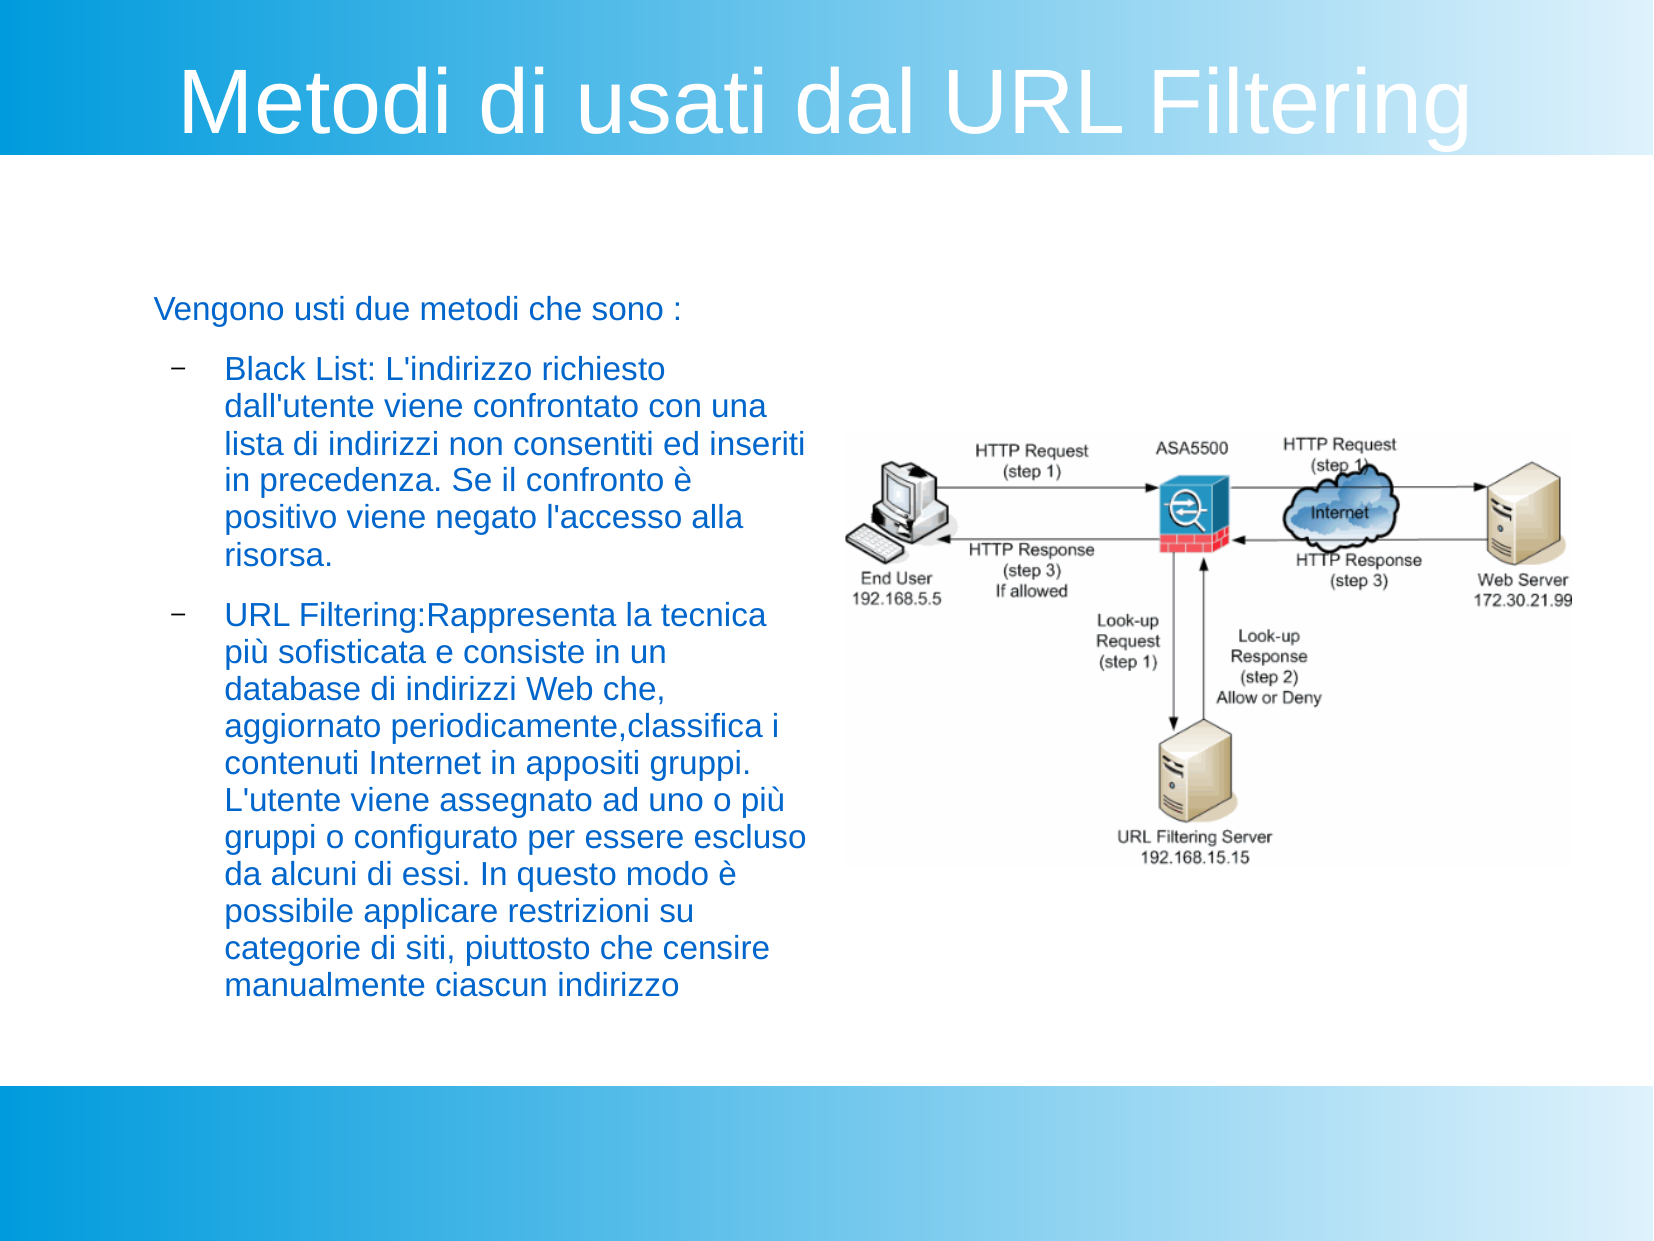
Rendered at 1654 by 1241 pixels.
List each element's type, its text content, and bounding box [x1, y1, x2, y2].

picture [845, 432, 1572, 867]
list Vengono usti due metodi che sono : Black List: L'indirizzo richiesto dall'utente viene confrontato con una lista di indirizzi non consentiti ed inseriti in precedenza. Se il confronto è positivo viene negato l'accesso alla risorsa. URL Filtering:Rappresenta la tecnica più sofisticata e consiste in un database di indirizzi Web che, aggiornato periodicamente,classifica i contenuti Internet in appositi gruppi. L'utente viene assegnato ad uno o più gruppi o configurato per essere escluso da alcuni di essi. In questo modo è possibile applicare restrizioni su categorie di siti, piuttosto che censire manualmente ciascun indirizzo [82, 290, 809, 1010]
title Metodi di usati dal URL Filtering [82, 49, 1571, 155]
